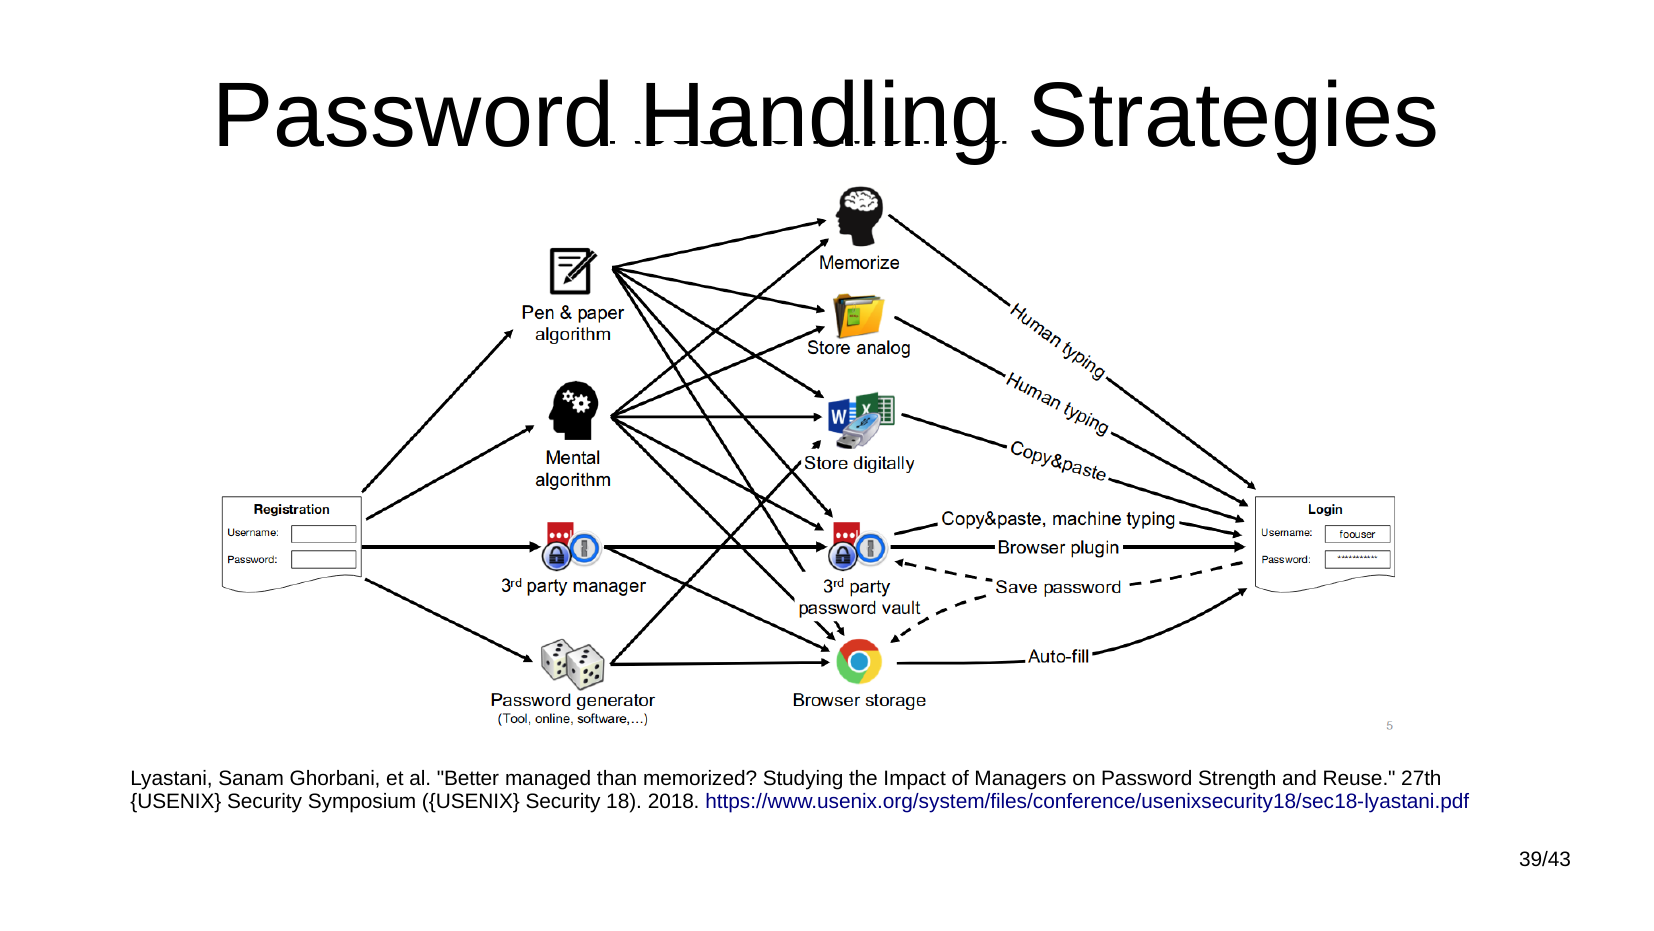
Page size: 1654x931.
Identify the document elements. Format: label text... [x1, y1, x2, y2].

picture [200, 193, 1414, 733]
text_box Lyastani, Sanam Ghorbani, et al. "Better managed than memorized? Studying the Impact of Managers on Password Strength and Reuse." 27th {USENIX} Security Symposium ({USENIX} Security 18). 2018. https://www.usenix.org/system/files/conference/usenixsecurity18/sec18-lyastani.pdf [115, 758, 1536, 910]
title Password Handling Strategies [82, 37, 1571, 193]
